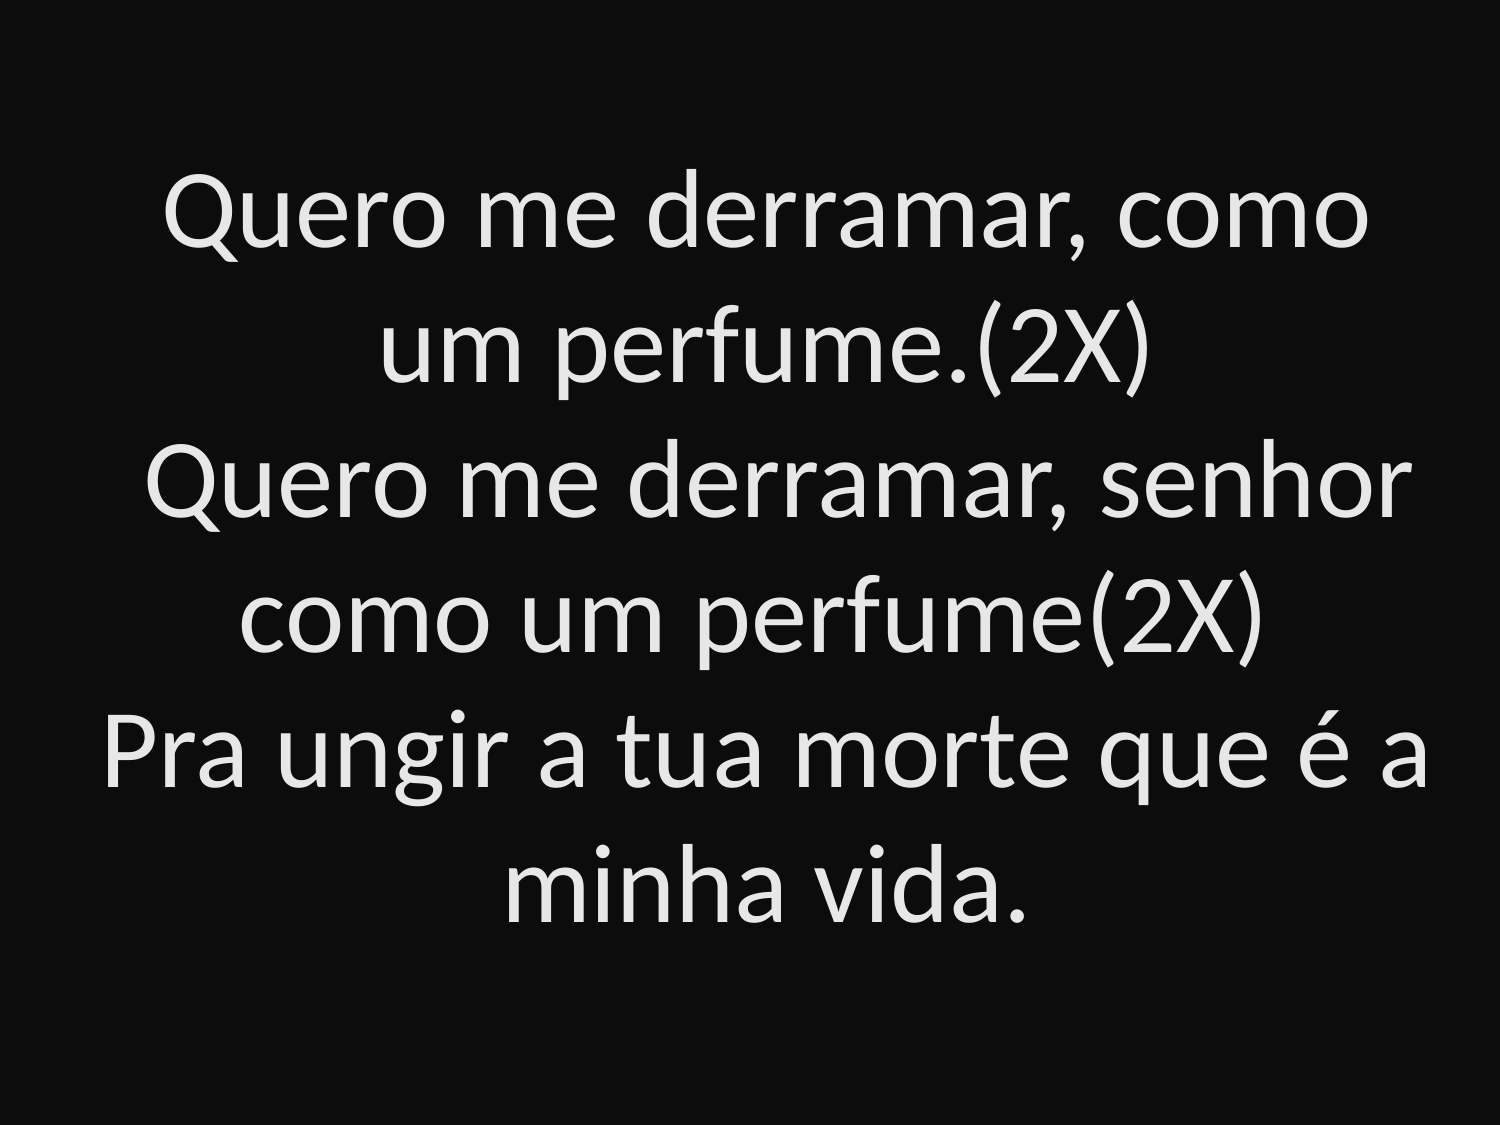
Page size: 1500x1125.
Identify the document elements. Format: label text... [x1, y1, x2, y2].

title Quero me derramar, como um perfume.(2X) Quero me derramar, senhor como um perfume(2X) Pra ungir a tua morte que é a minha vida. [75, 45, 1459, 1035]
